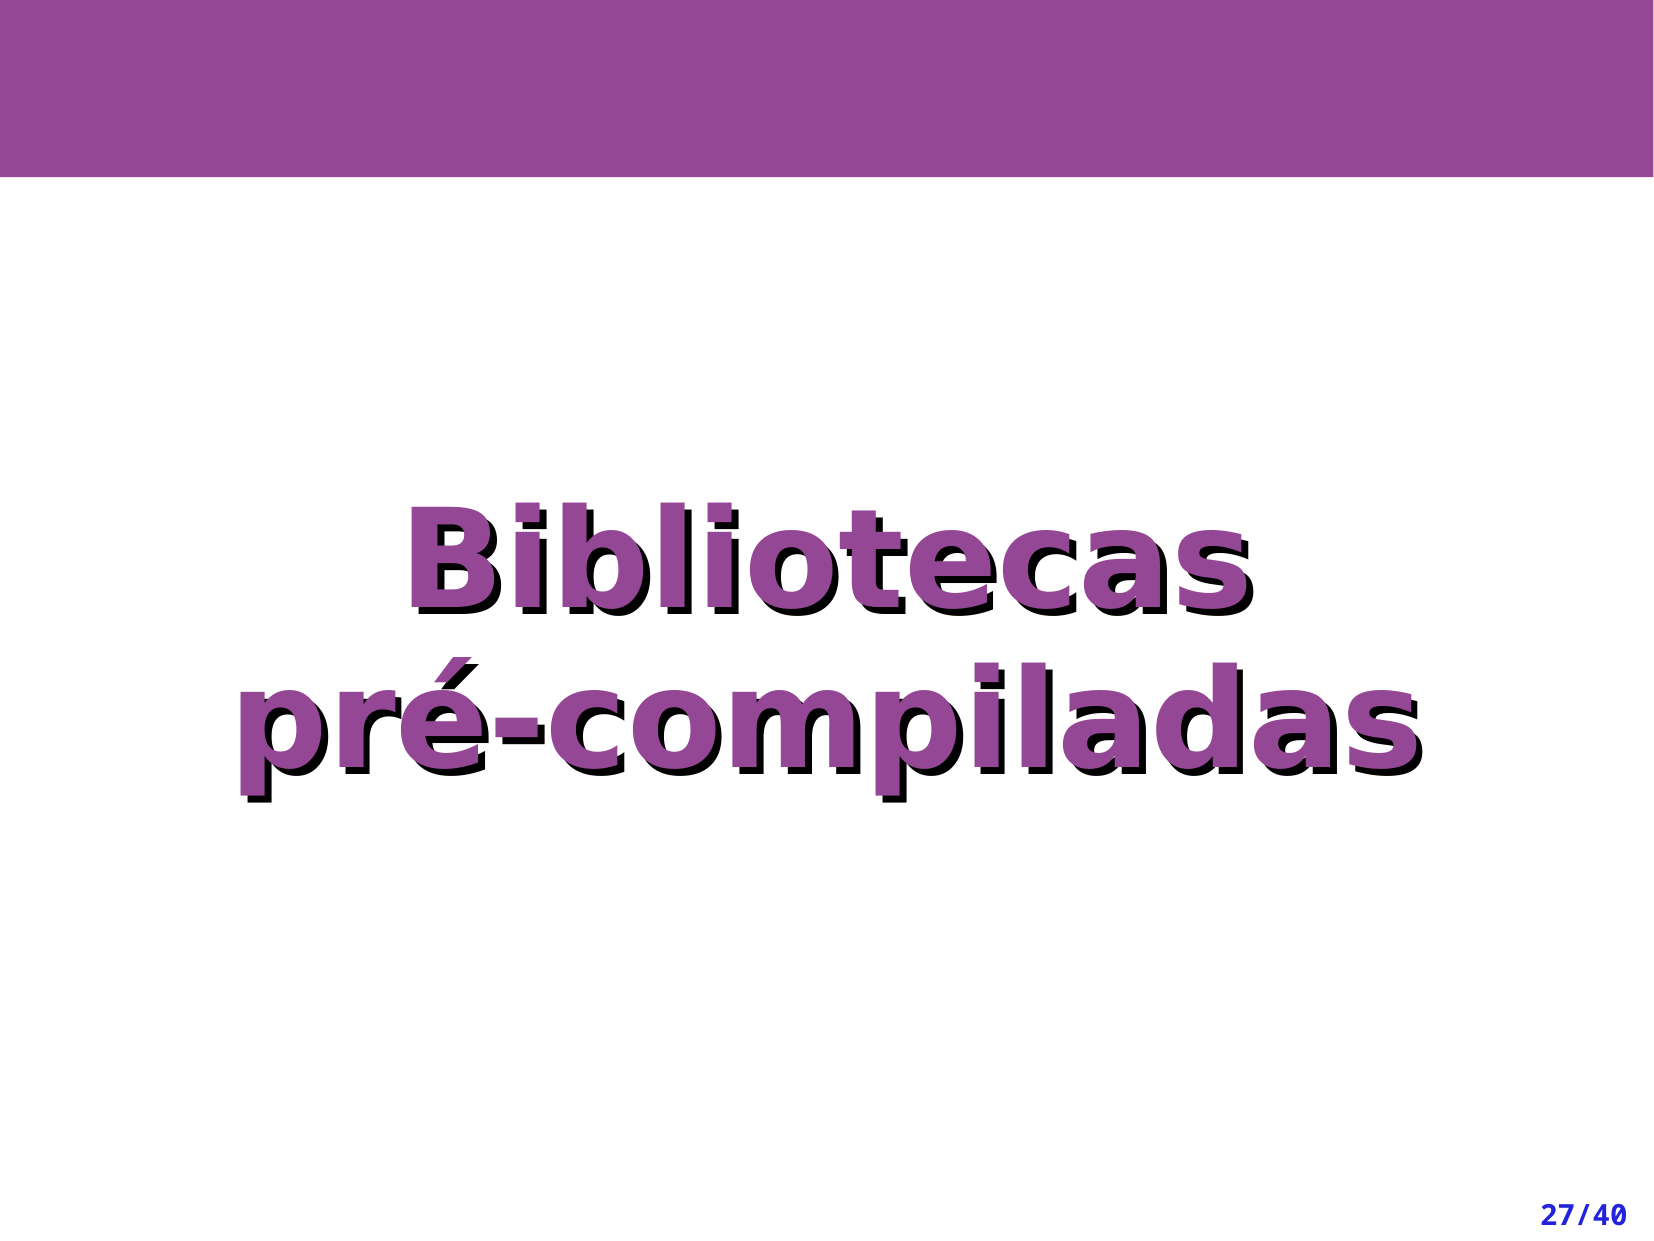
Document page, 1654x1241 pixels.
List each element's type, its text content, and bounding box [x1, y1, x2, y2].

text_box Bibliotecas pré-compiladas [214, 472, 1439, 808]
